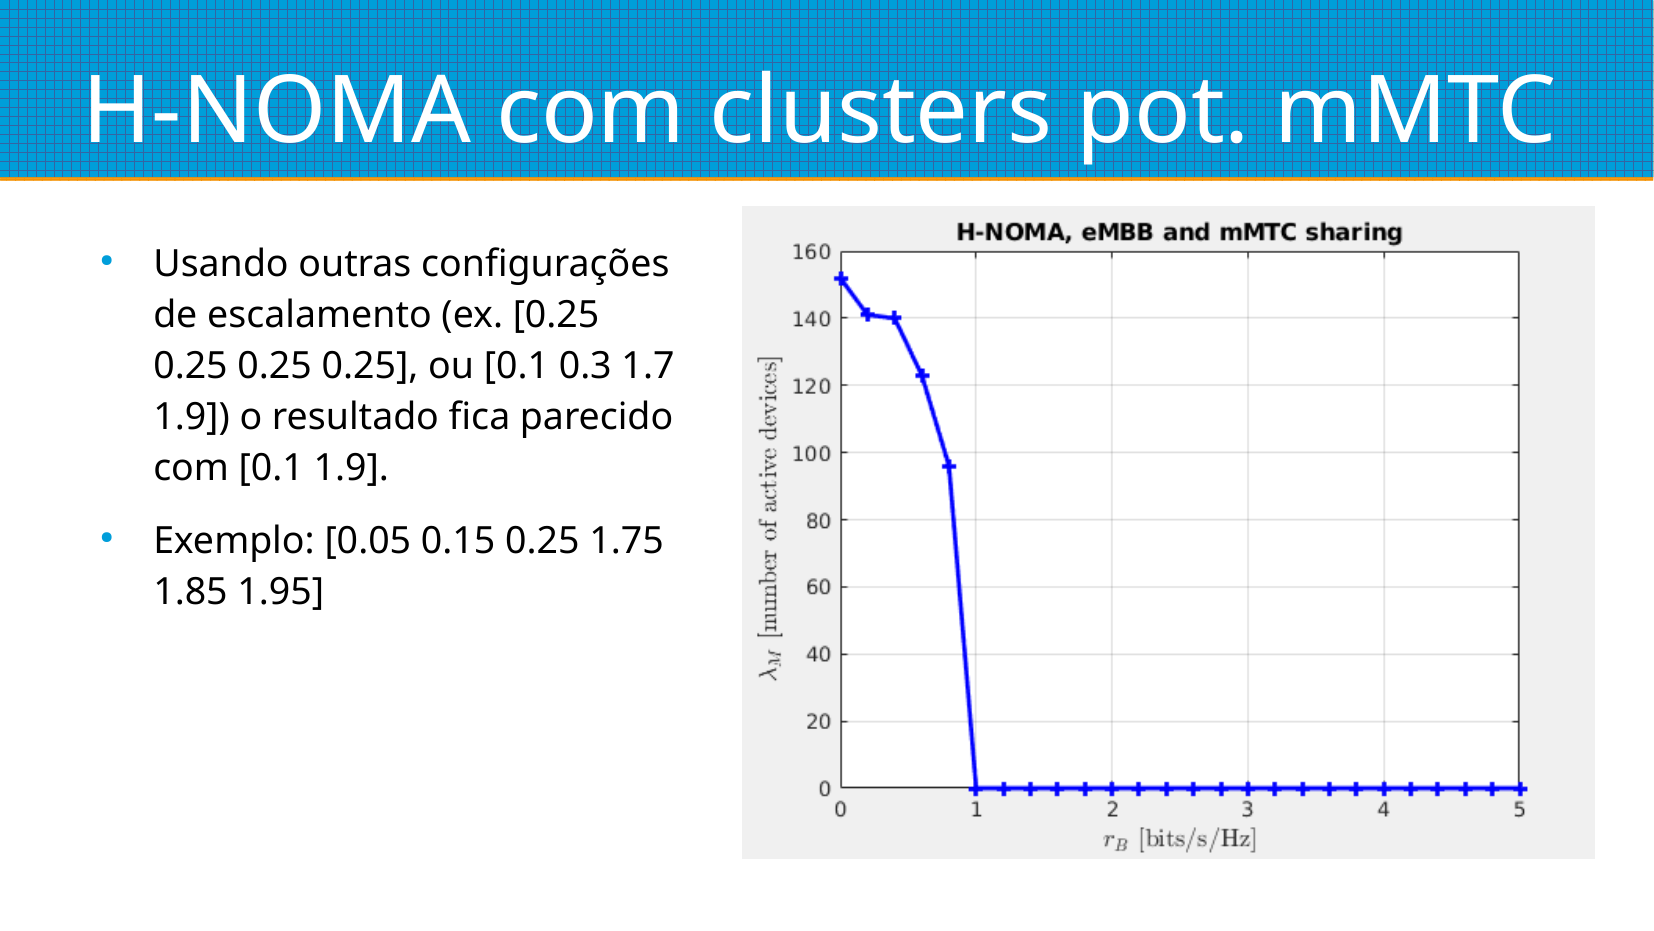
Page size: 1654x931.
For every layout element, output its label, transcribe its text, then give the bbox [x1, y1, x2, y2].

list Usando outras configurações de escalamento (ex. [0.25 0.25 0.25 0.25], ou [0.1 0.3 1.7 1.9]) o resultado fica parecido com [0.1 1.9]. Exemplo: [0.05 0.15 0.25 1.75 1.85 1.95] [82, 236, 680, 811]
picture [742, 206, 1595, 859]
title H-NOMA com clusters pot. mMTC [82, 14, 1571, 171]
